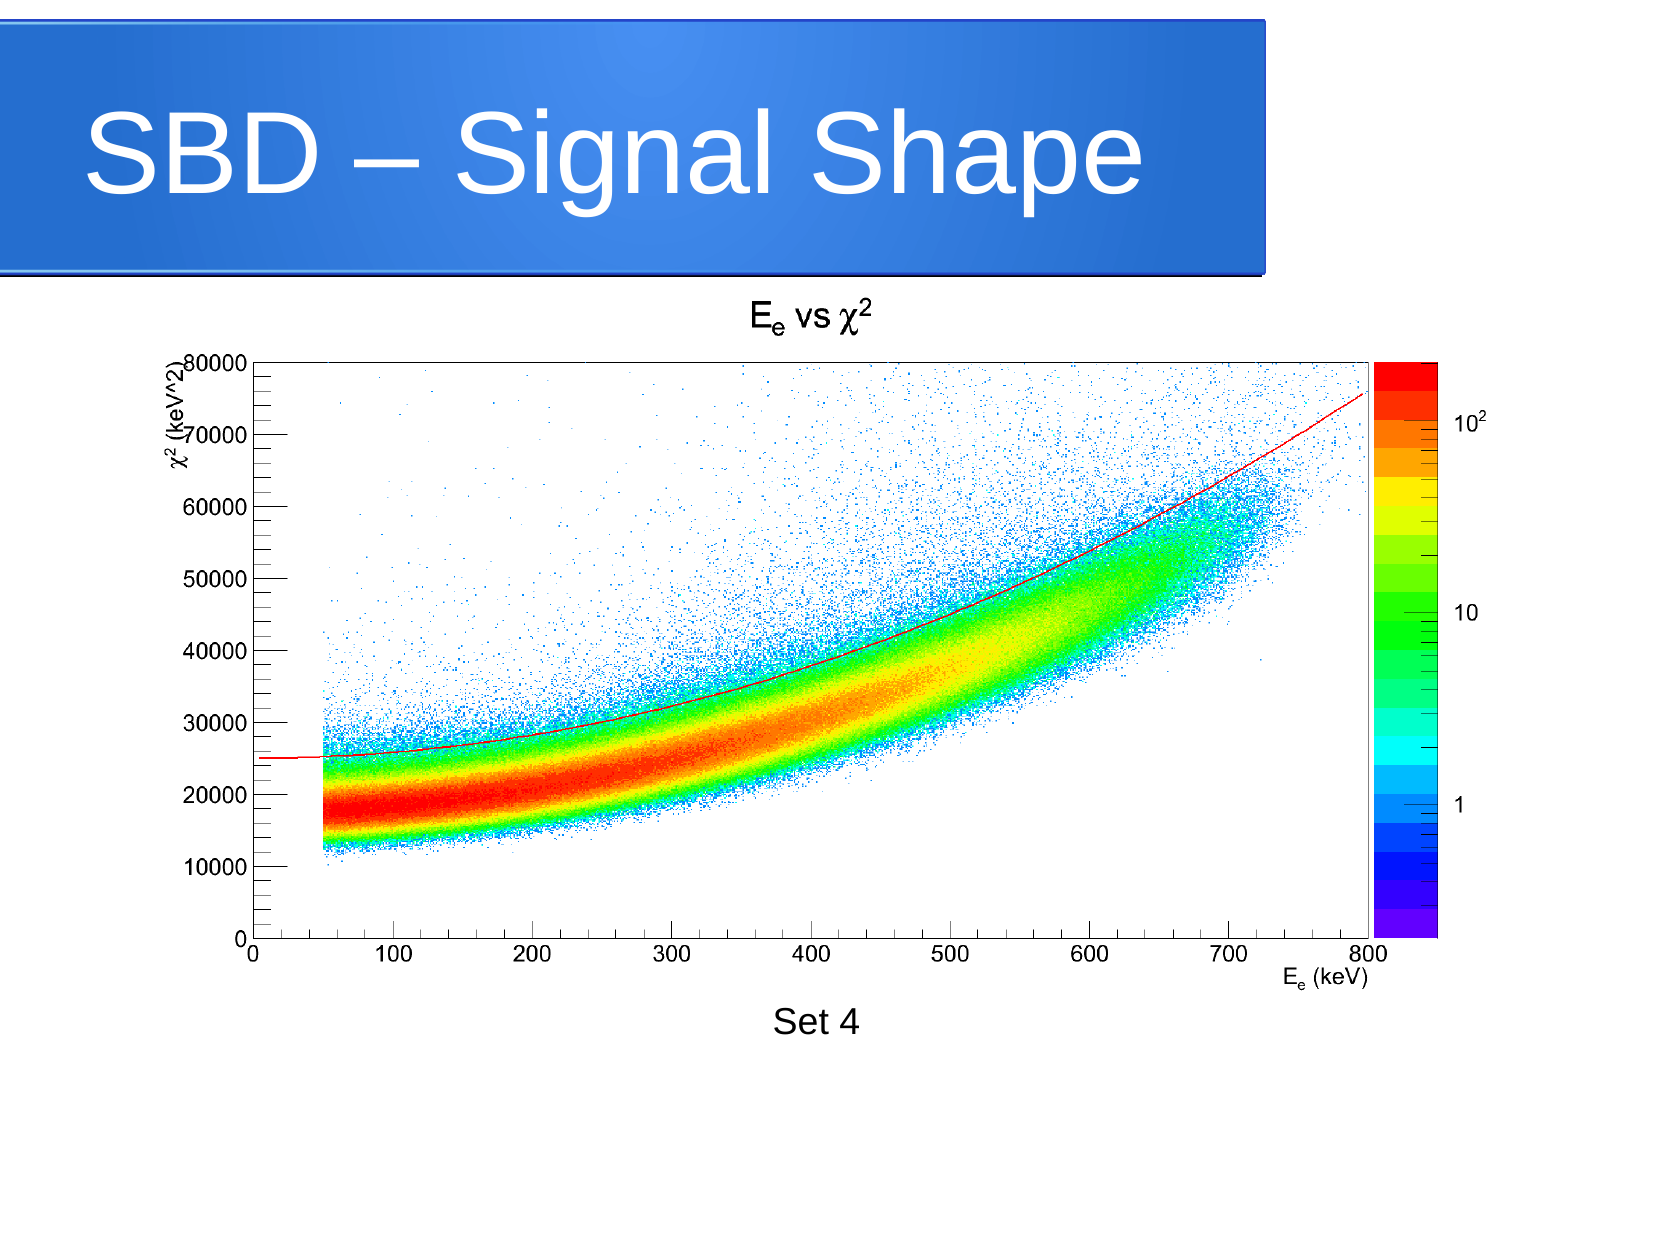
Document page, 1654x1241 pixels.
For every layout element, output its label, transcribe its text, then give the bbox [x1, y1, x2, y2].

picture [114, 290, 1507, 1010]
text_box Set 4 [757, 993, 876, 1051]
title SBD – Signal Shape [82, 49, 1250, 257]
picture [0, 17, 1270, 282]
